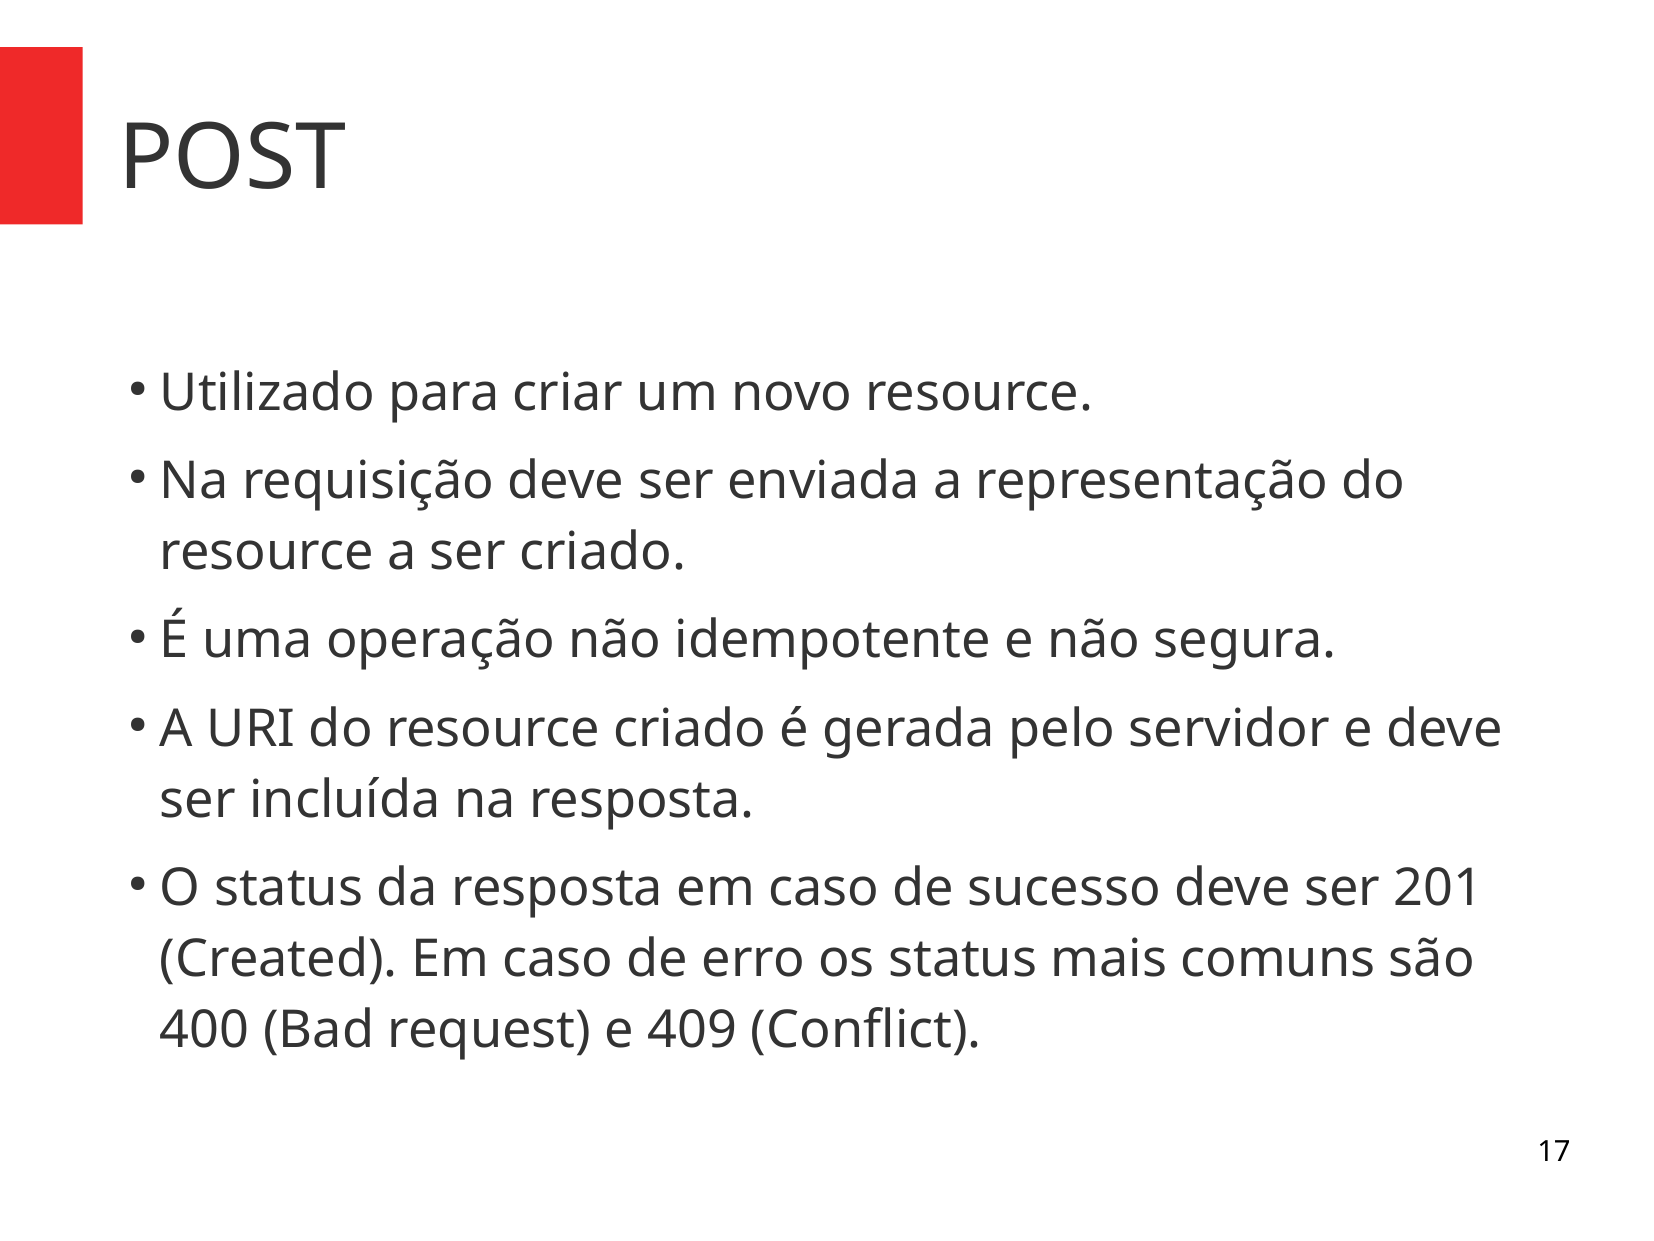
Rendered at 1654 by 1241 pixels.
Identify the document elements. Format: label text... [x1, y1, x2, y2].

title POST [118, 49, 1571, 257]
list Utilizado para criar um novo resource. Na requisição deve ser enviada a representação do resource a ser criado. É uma operação não idempotente e não segura. A URI do resource criado é gerada pelo servidor e deve ser incluída na resposta. O status da resposta em caso de sucesso deve ser 201 (Created). Em caso de erro os status mais comuns são 400 (Bad request) e 409 (Conflict). [118, 354, 1536, 1074]
